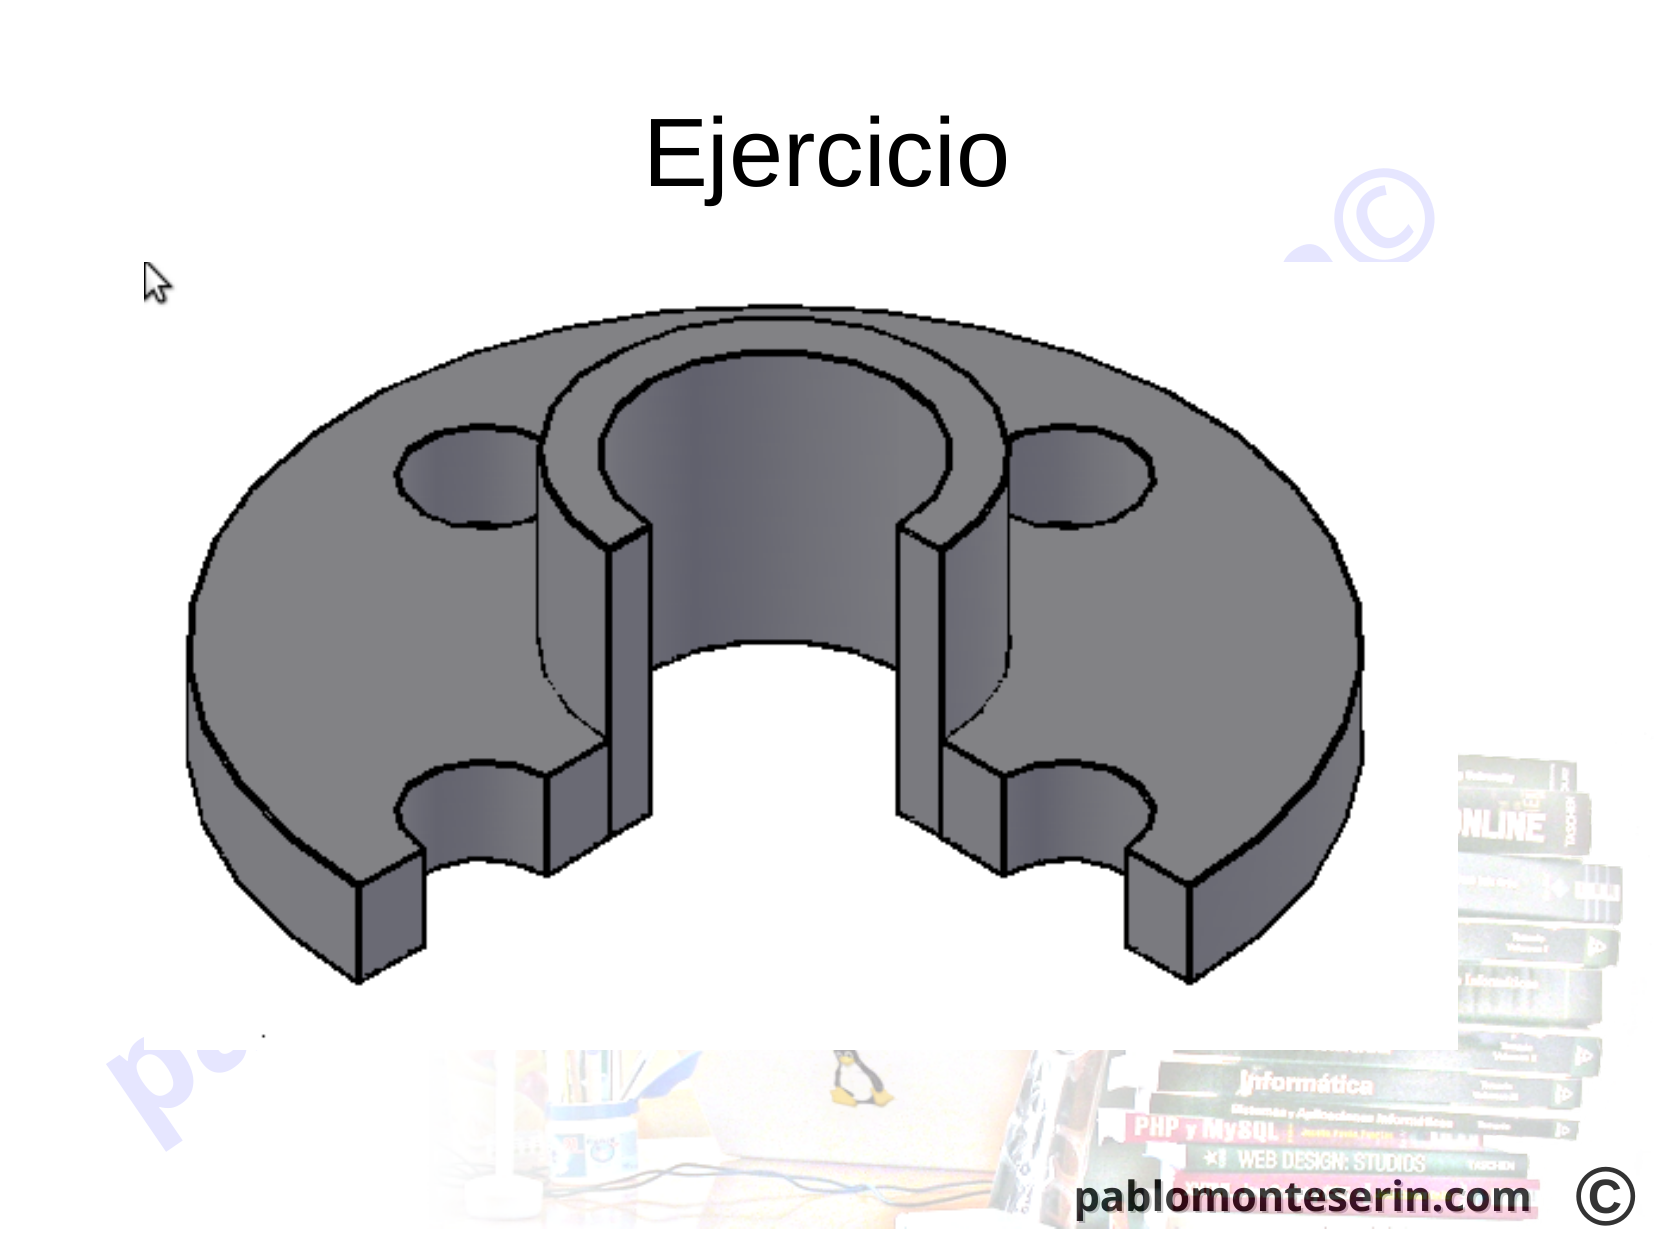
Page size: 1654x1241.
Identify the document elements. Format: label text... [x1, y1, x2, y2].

title Ejercicio [82, 49, 1571, 257]
picture [144, 262, 1654, 1229]
